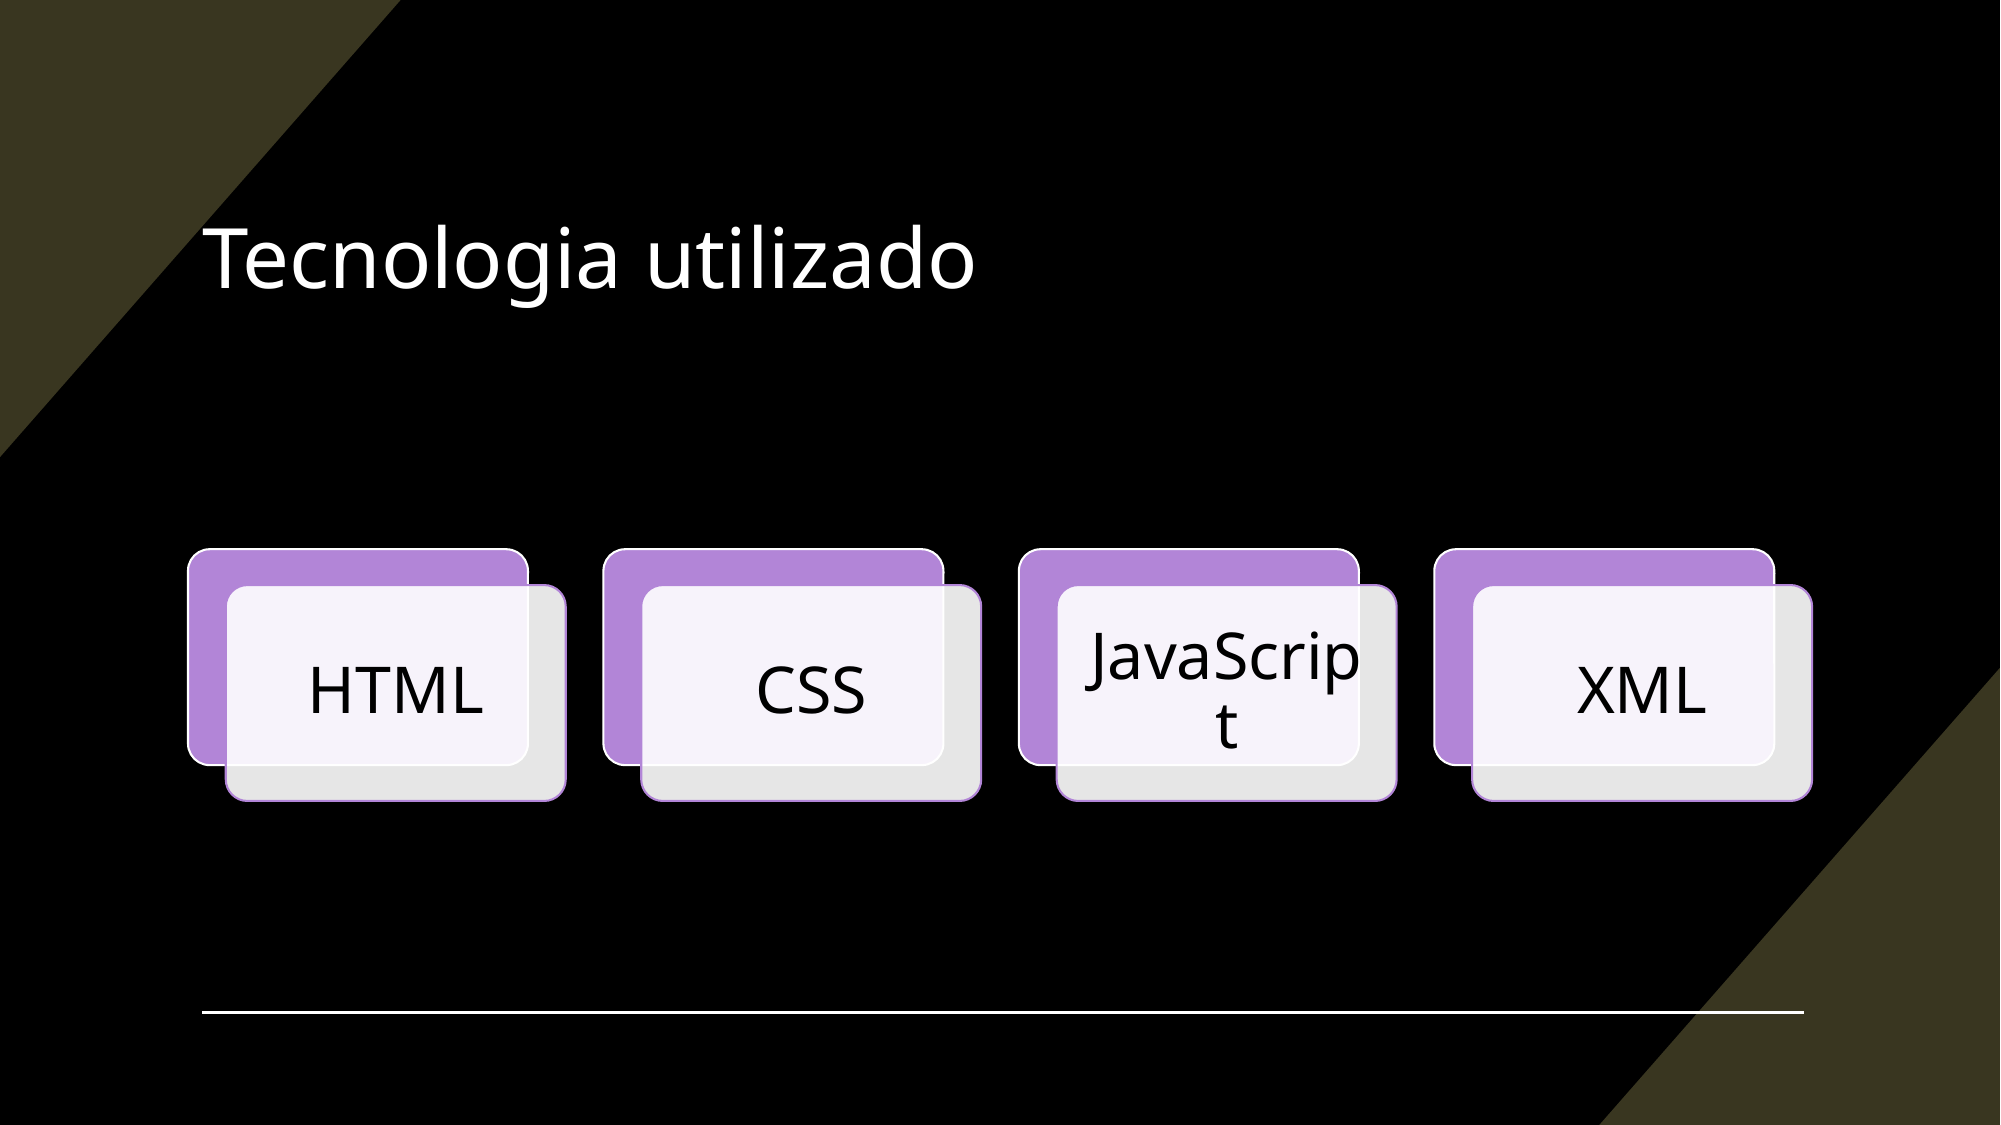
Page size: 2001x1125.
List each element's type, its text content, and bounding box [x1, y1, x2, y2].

text_box [1018, 549, 1359, 766]
text_box XML [1472, 585, 1813, 801]
text_box CSS [641, 585, 982, 801]
text_box [1434, 549, 1775, 766]
text_box HTML [225, 585, 566, 801]
title Tecnologia utilizado [187, 143, 1813, 367]
text_box [603, 549, 944, 766]
text_box JavaScript [1056, 585, 1397, 801]
text_box [187, 549, 528, 766]
